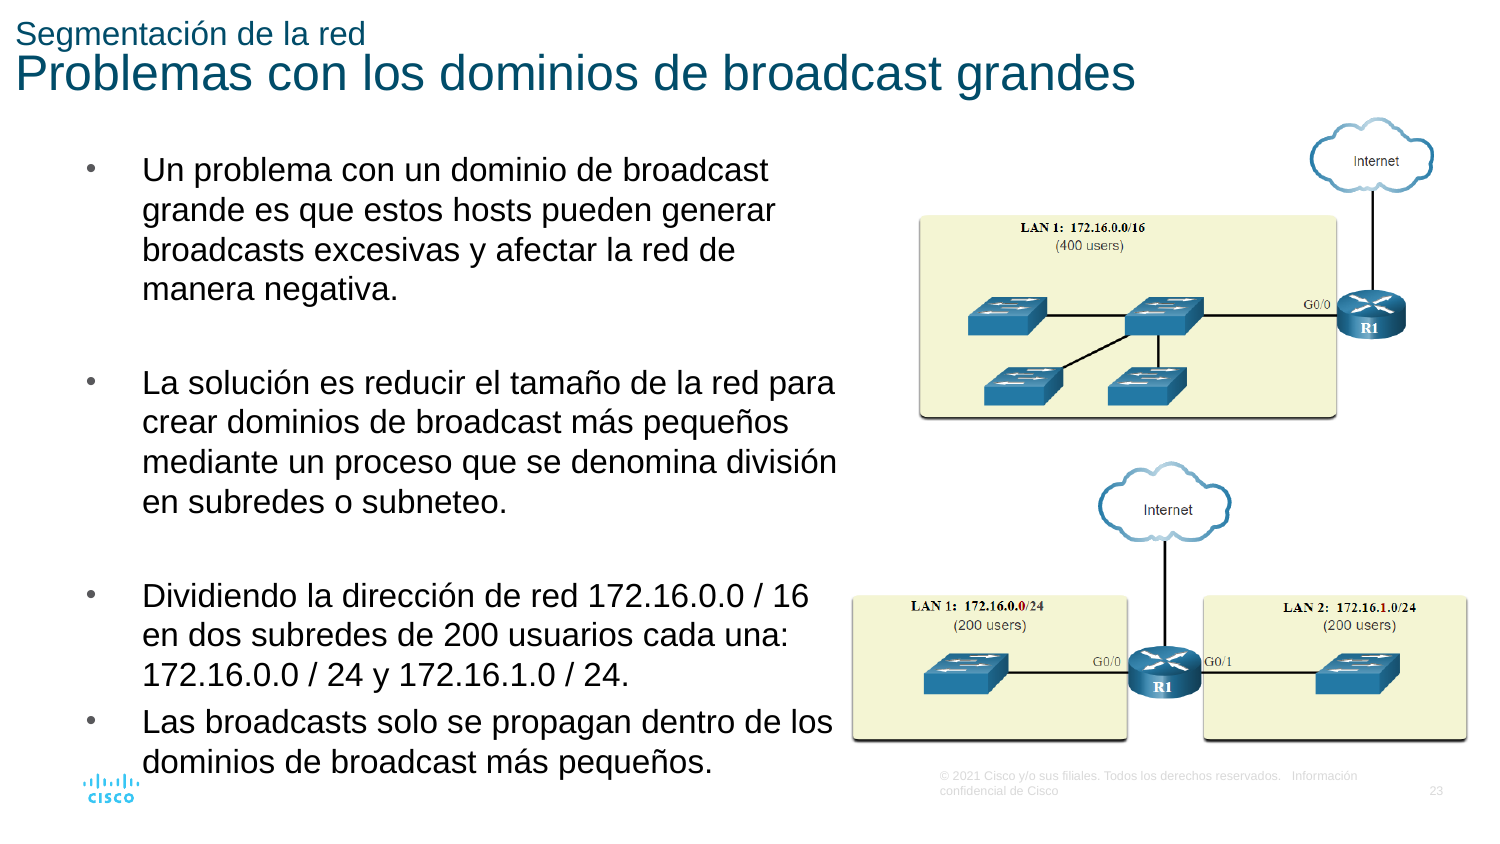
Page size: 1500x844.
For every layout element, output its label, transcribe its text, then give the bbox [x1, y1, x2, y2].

title Segmentación de la red Problemas con los dominios de broadcast grandes [0, 0, 1369, 121]
picture [847, 457, 1472, 746]
picture [915, 108, 1440, 421]
list Un problema con un dominio de broadcast grande es que estos hosts pueden generar broadcasts excesivas y afectar la red de manera negativa. La solución es reducir el tamaño de la red para crear dominios de broadcast más pequeños mediante un proceso que se denomina división en subredes o subneteo. Dividiendo la dirección de red 172.16.0.0 / 16 en dos subredes de 200 usuarios cada una: 172.16.0.0 / 24 y 172.16.1.0 / 24. Las broadcasts solo se propagan dentro de los dominios de broadcast más pequeños. [70, 140, 860, 780]
